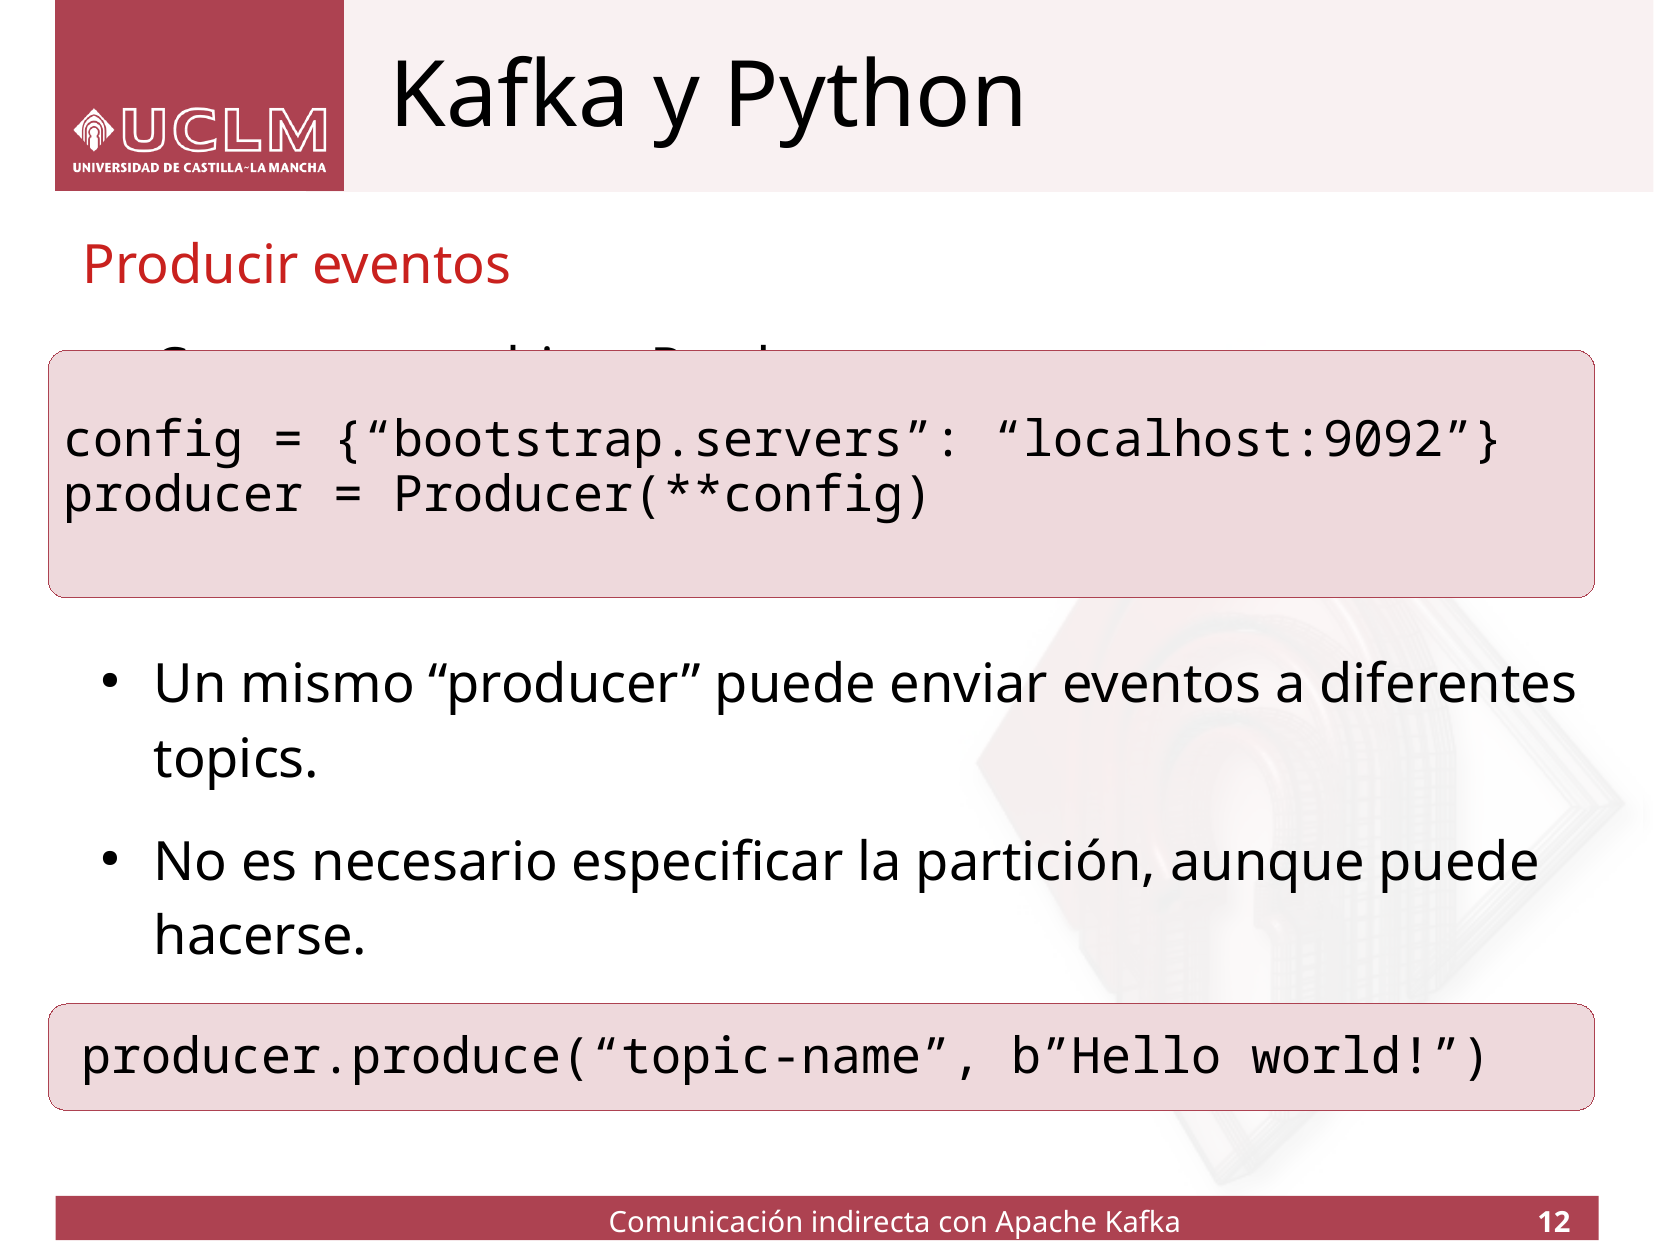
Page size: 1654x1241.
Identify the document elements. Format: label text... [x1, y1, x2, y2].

title Kafka y Python [389, 7, 1615, 185]
list Producir eventos Creamos un objeto Producer [82, 225, 1608, 364]
title producer.produce(“topic-name”, b”Hello world!”) [48, 1003, 1595, 1111]
title config = {“bootstrap.servers”: “localhost:9092”} producer = Producer(**config) [48, 381, 1595, 567]
list Un mismo “producer” puede enviar eventos a diferentes topics. No es necesario especificar la partición, aunque puede hacerse. [82, 645, 1608, 892]
picture [55, 0, 344, 191]
